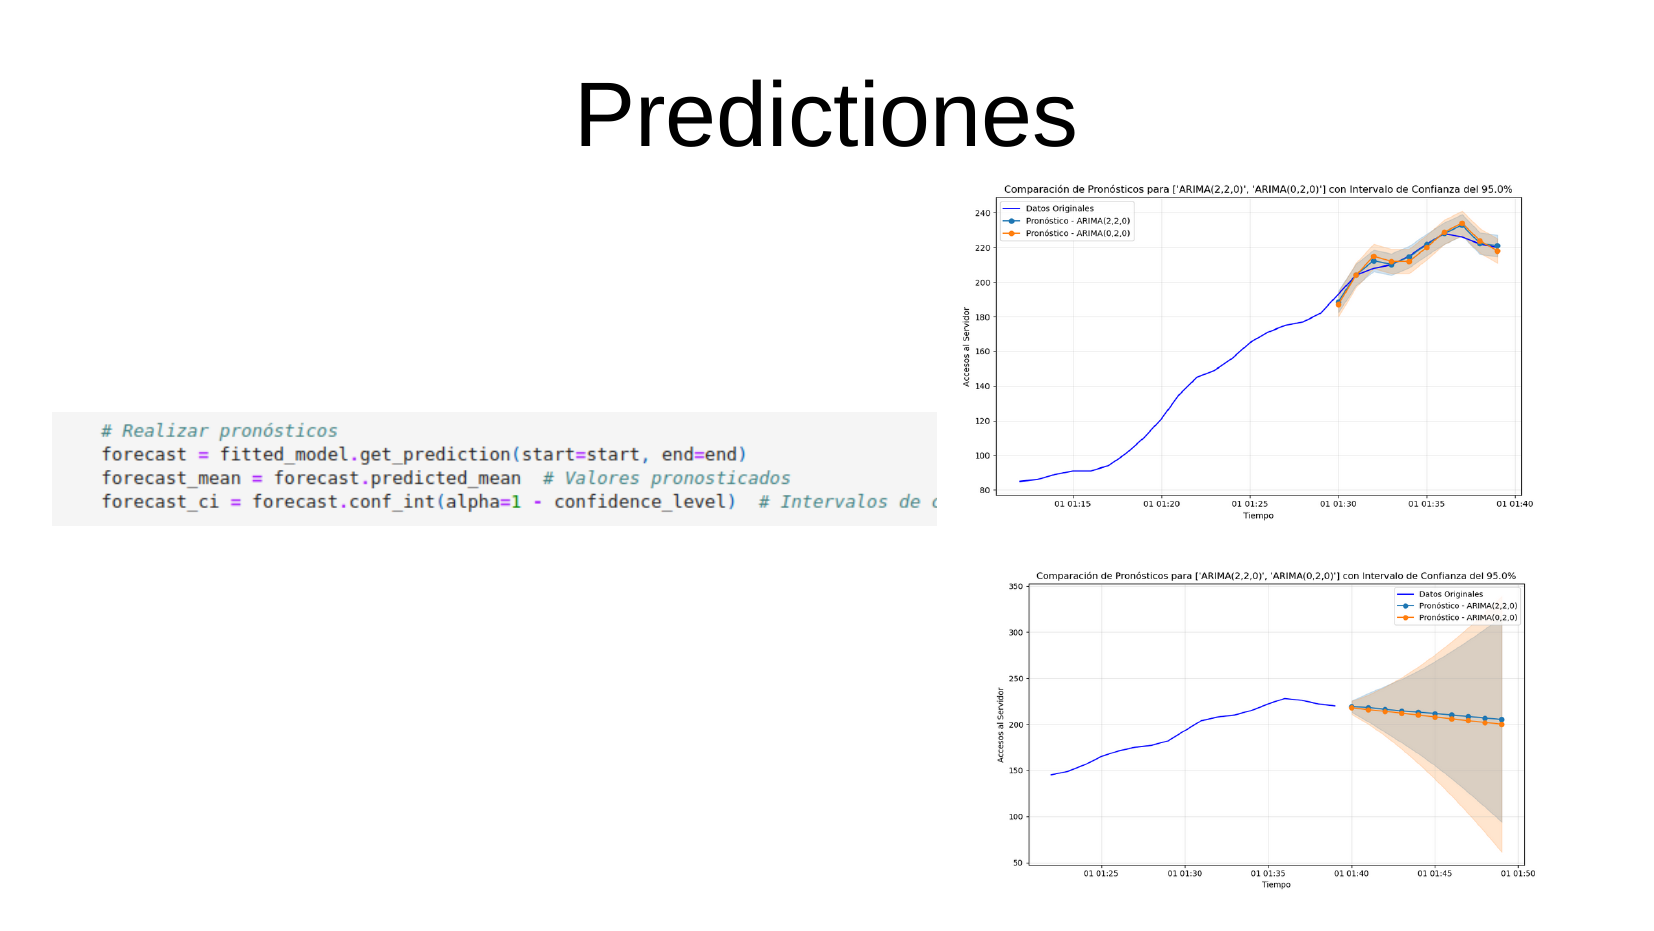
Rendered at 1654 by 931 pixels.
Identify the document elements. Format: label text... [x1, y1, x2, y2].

picture [52, 178, 1538, 532]
title Predictiones [82, 37, 1571, 193]
picture [975, 564, 1538, 901]
